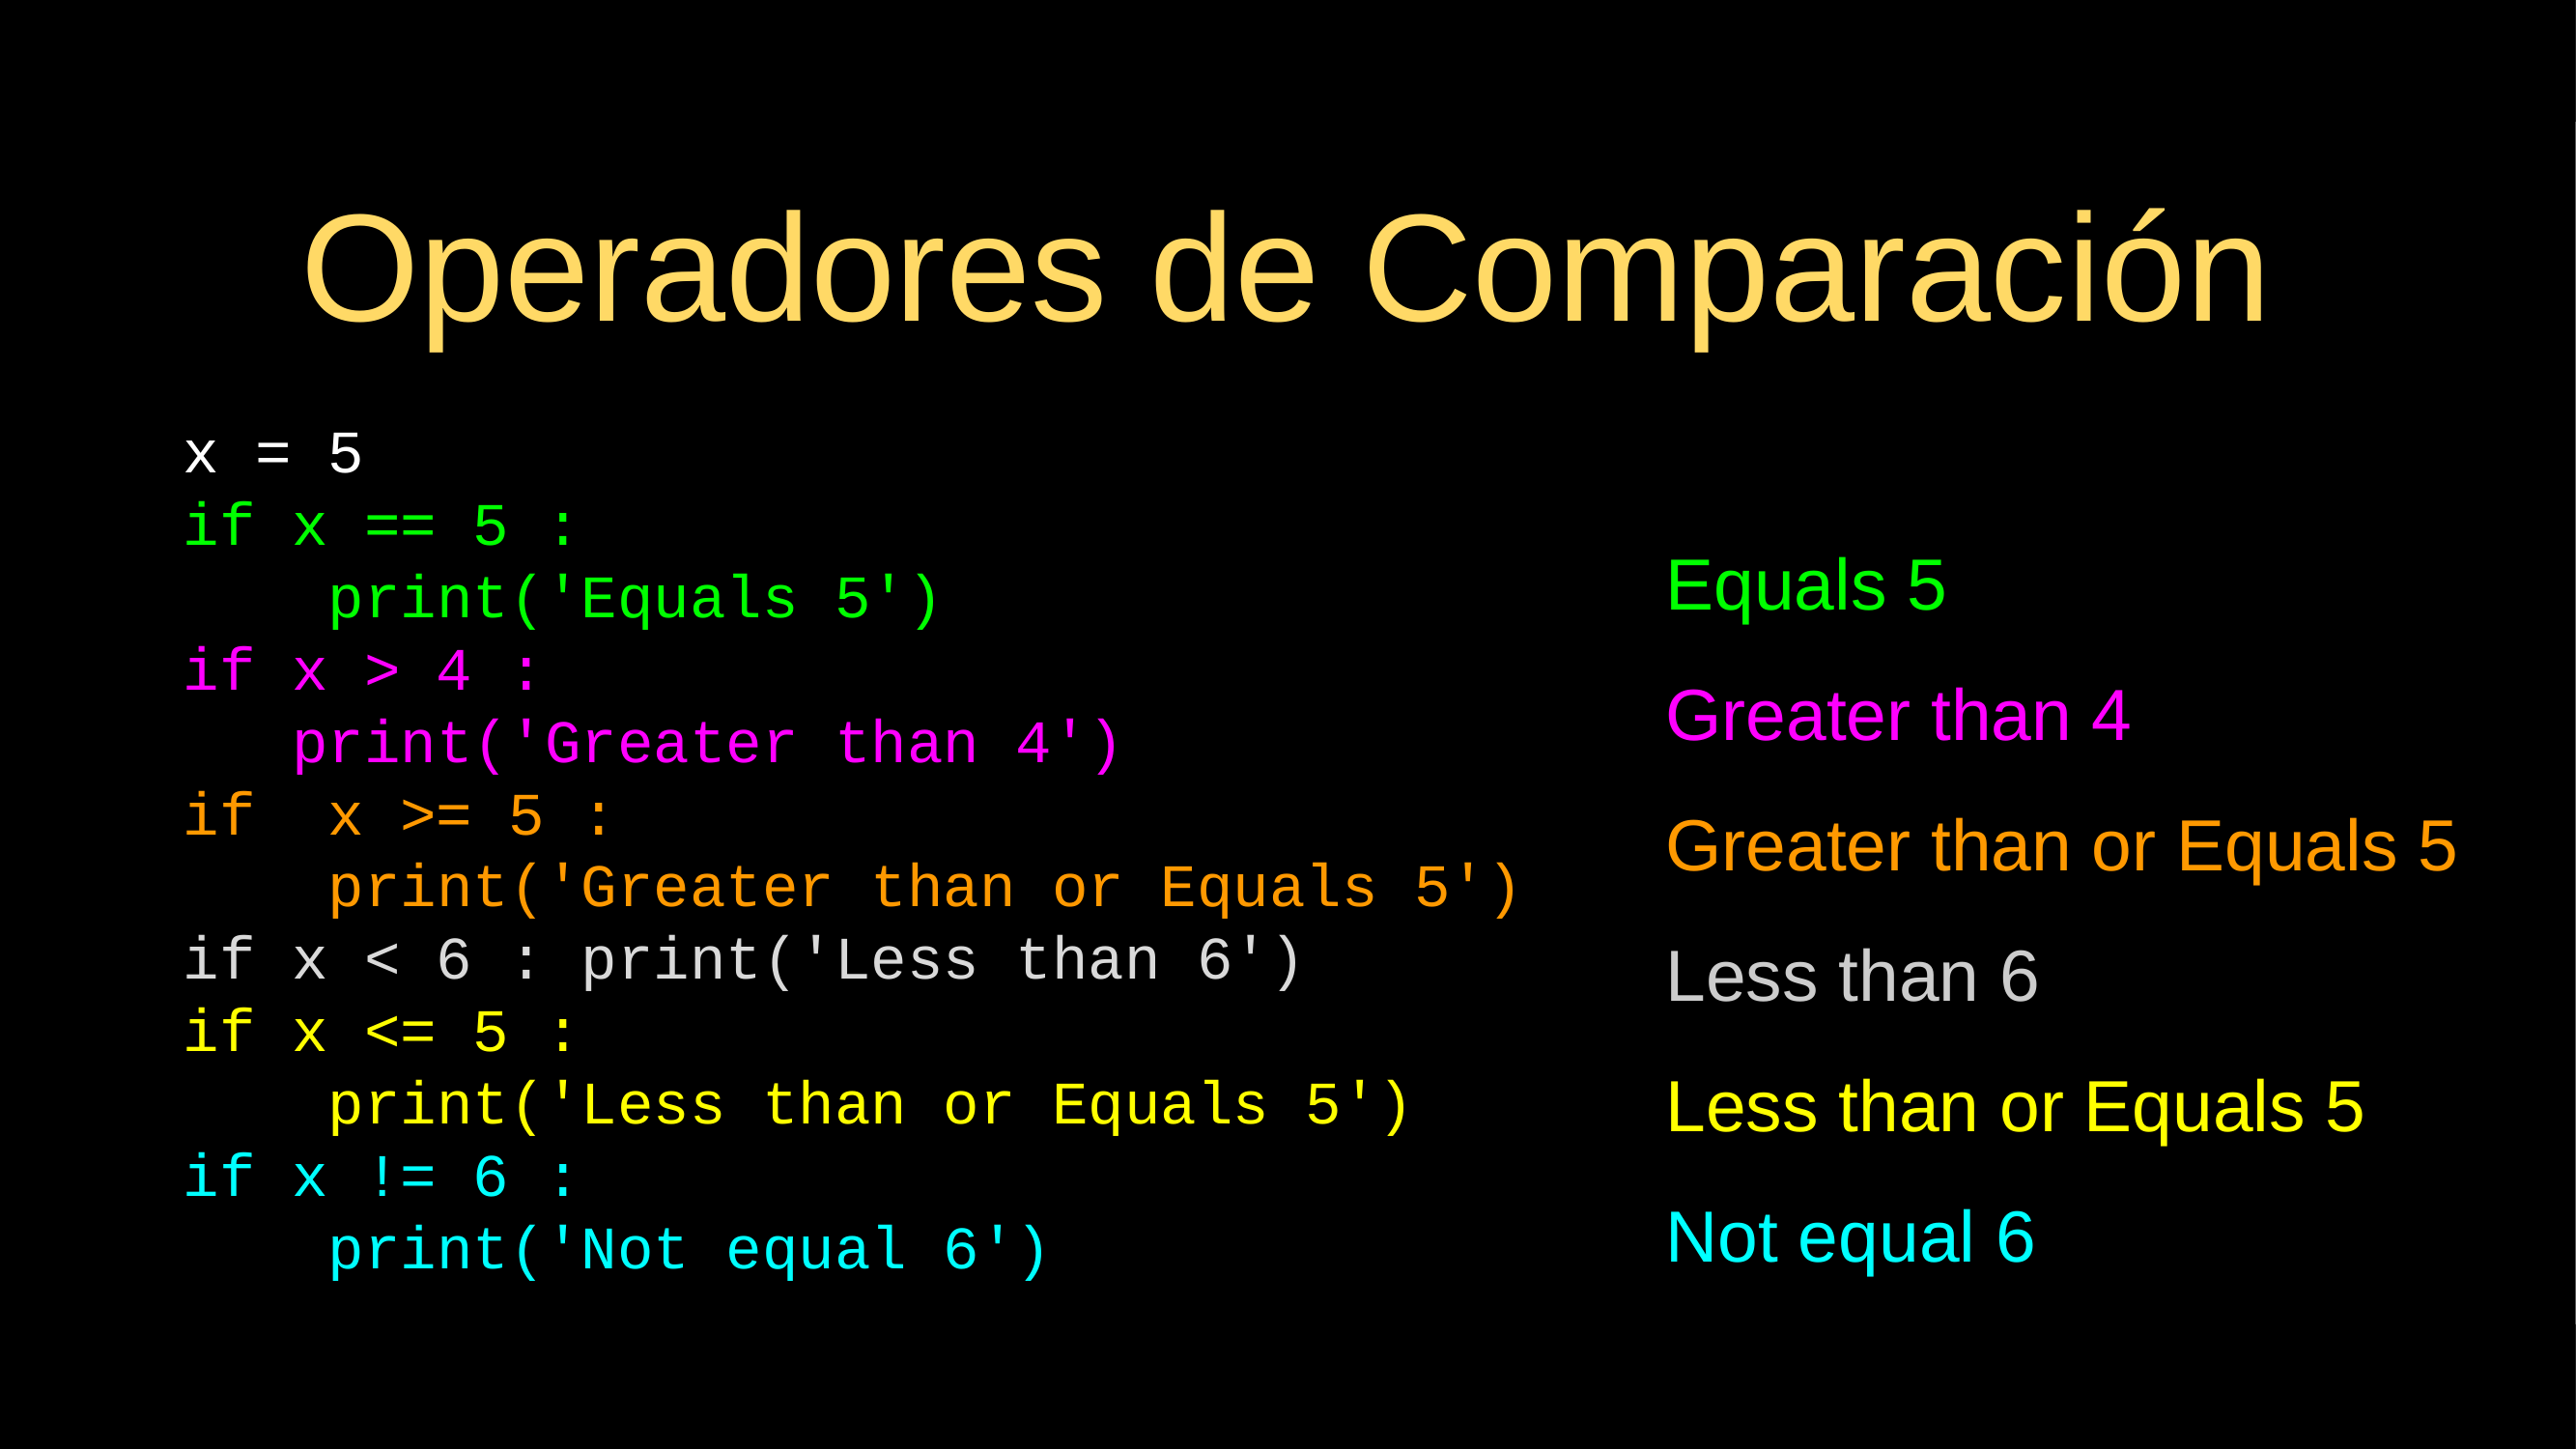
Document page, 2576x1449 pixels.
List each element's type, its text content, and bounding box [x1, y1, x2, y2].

text_box Equals 5 Greater than 4 Greater than or Equals 5 Less than 6 Less than or Equals 5 Not equal 6 [1665, 472, 2497, 1298]
title Operadores de Comparación [183, 118, 2391, 403]
text_box x = 5 if x == 5 : print('Equals 5') if x > 4 : print('Greater than 4') if x >= 5 : print('Greater than or Equals 5') if x < 6 : print('Less than 6') if x <= 5 : print('Less than or Equals 5') if x != 6 : print('Not equal 6') [183, 412, 1577, 1281]
